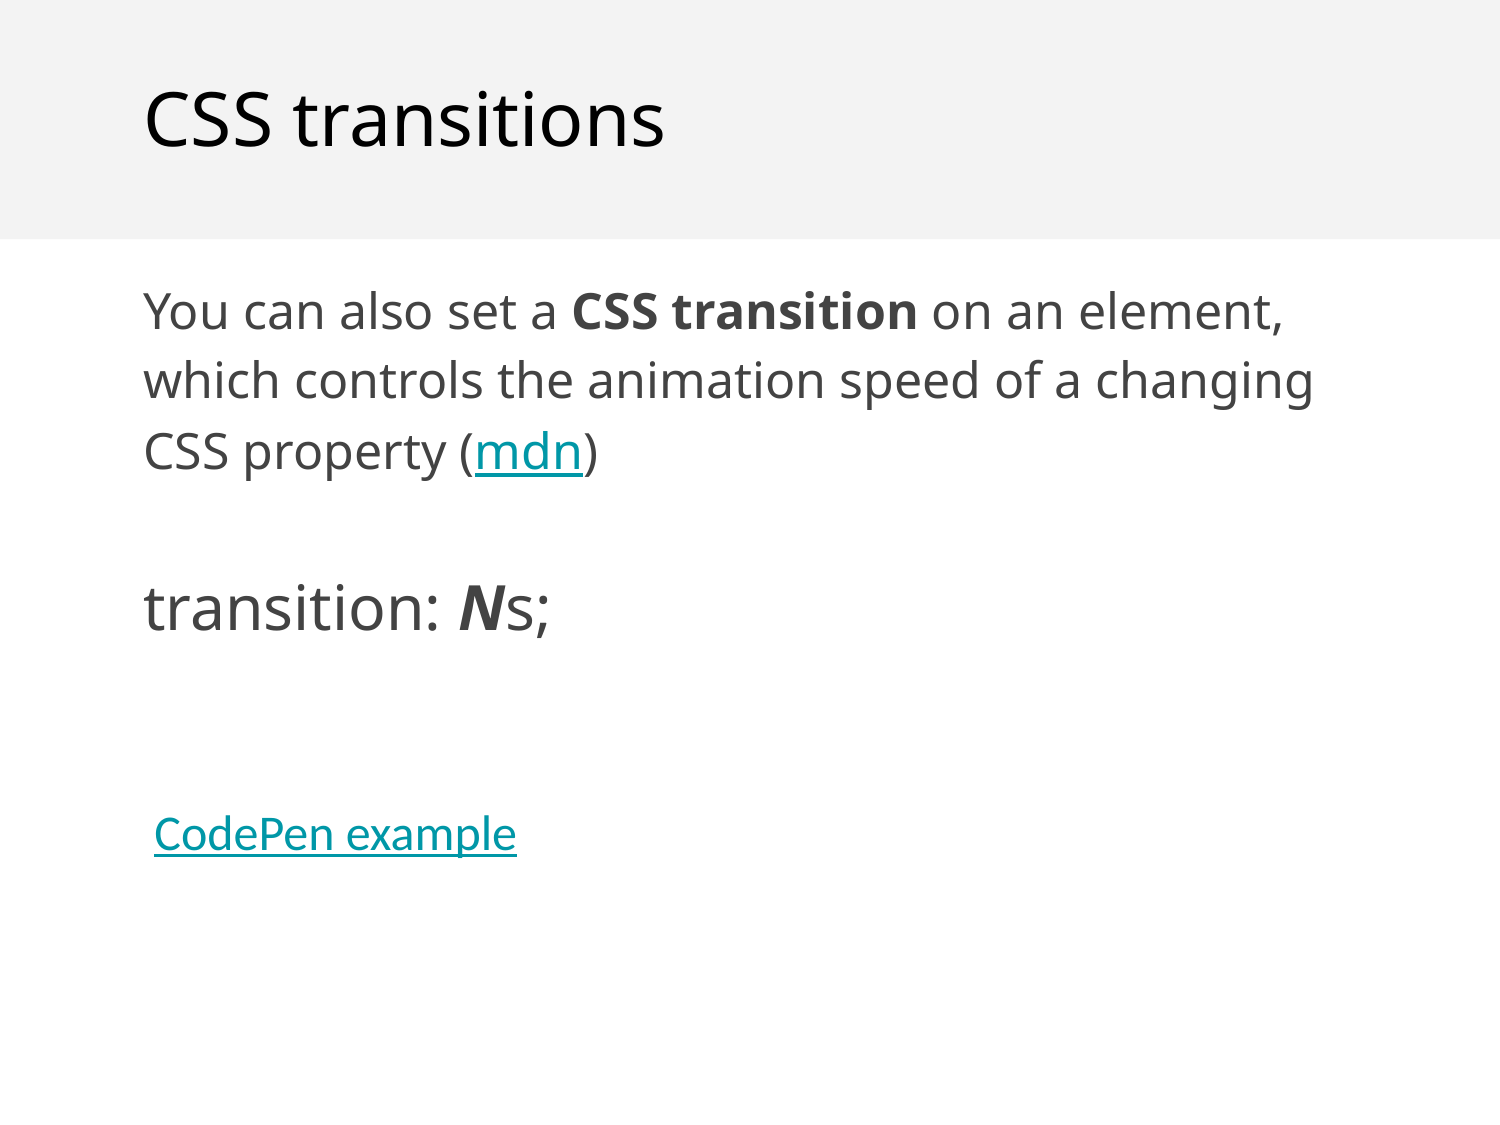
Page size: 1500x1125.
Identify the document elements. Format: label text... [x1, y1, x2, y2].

list You can also set a CSS transition on an element, which controls the animation speed of a changing CSS property (mdn) transition: Ns; [128, 255, 1372, 713]
title CSS transitions [128, 56, 1372, 183]
text_box CodePen example [139, 785, 1321, 989]
